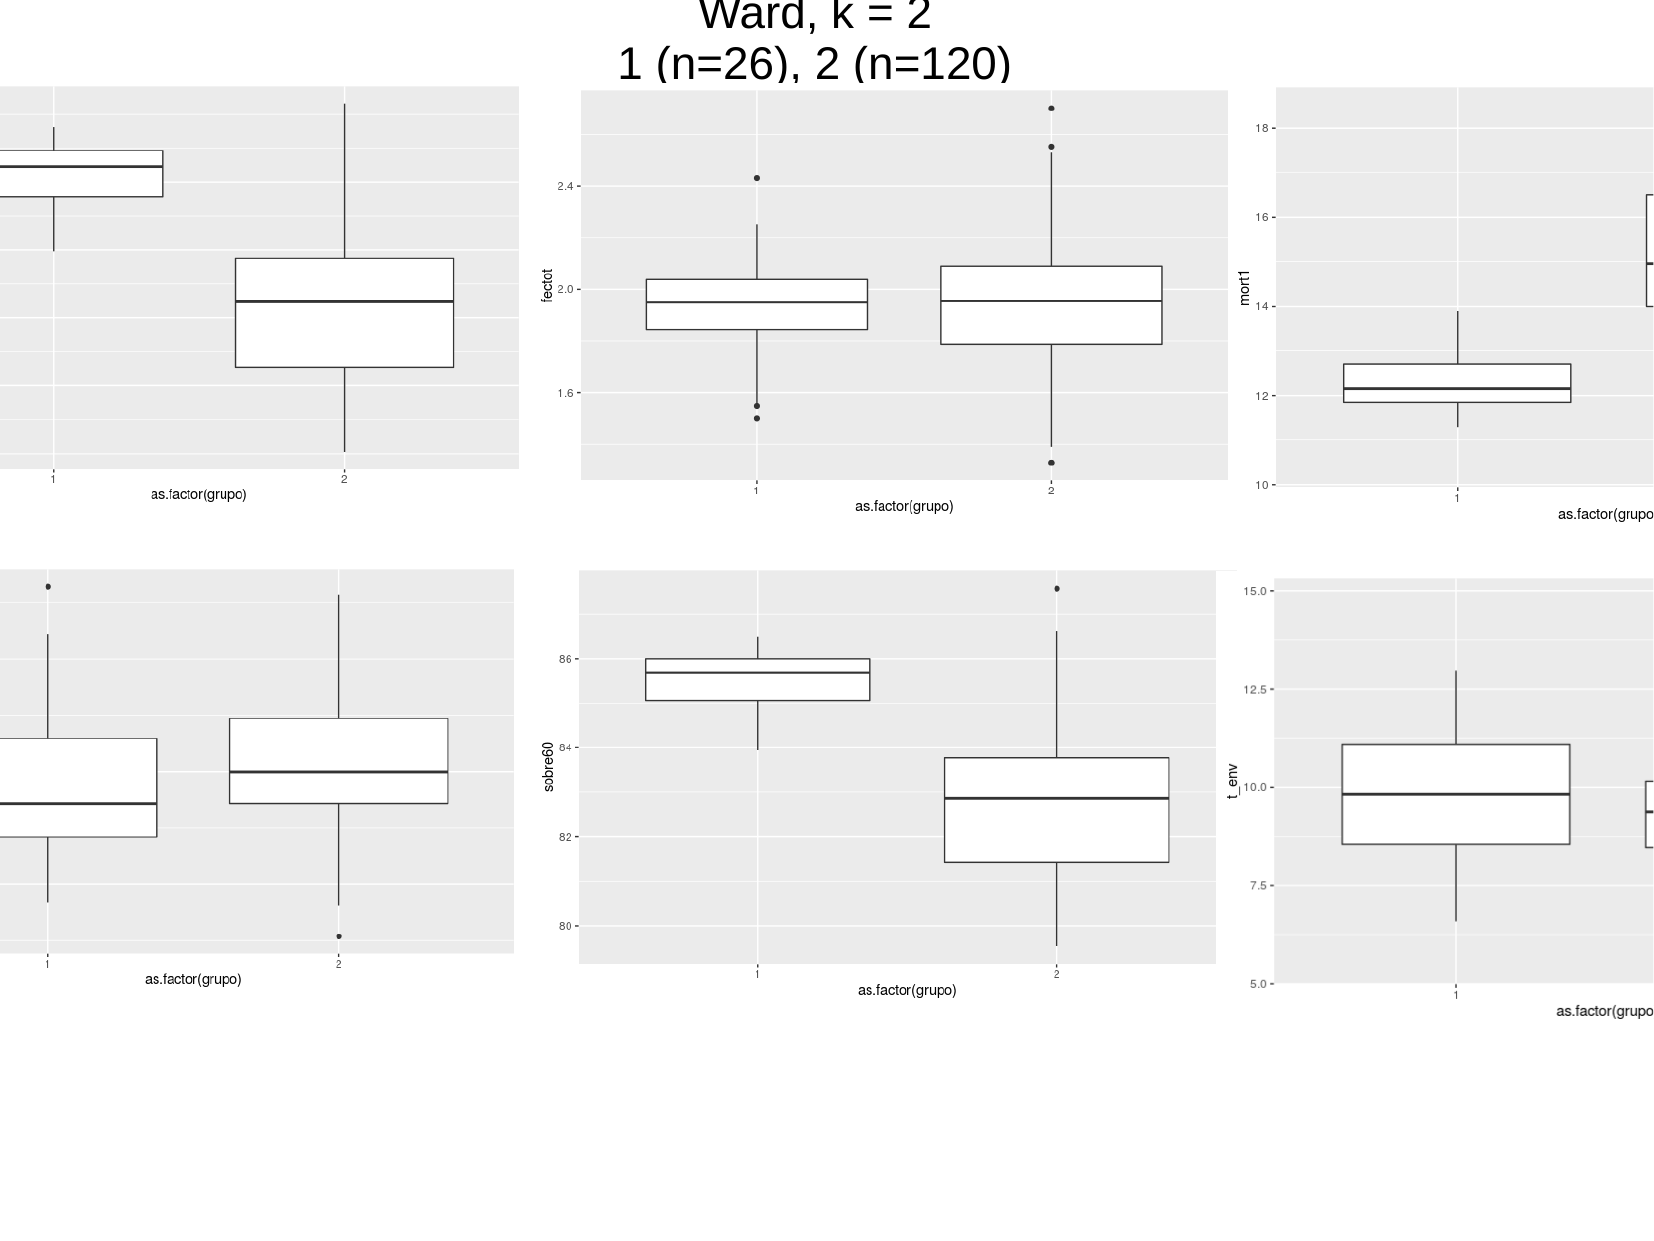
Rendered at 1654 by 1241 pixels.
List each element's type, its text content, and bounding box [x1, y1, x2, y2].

title Ward, k = 2 1 (n=26), 2 (n=120) [70, 0, 1560, 142]
picture [0, 562, 520, 993]
picture [532, 563, 1654, 1026]
picture [531, 80, 1654, 529]
picture [0, 79, 525, 508]
